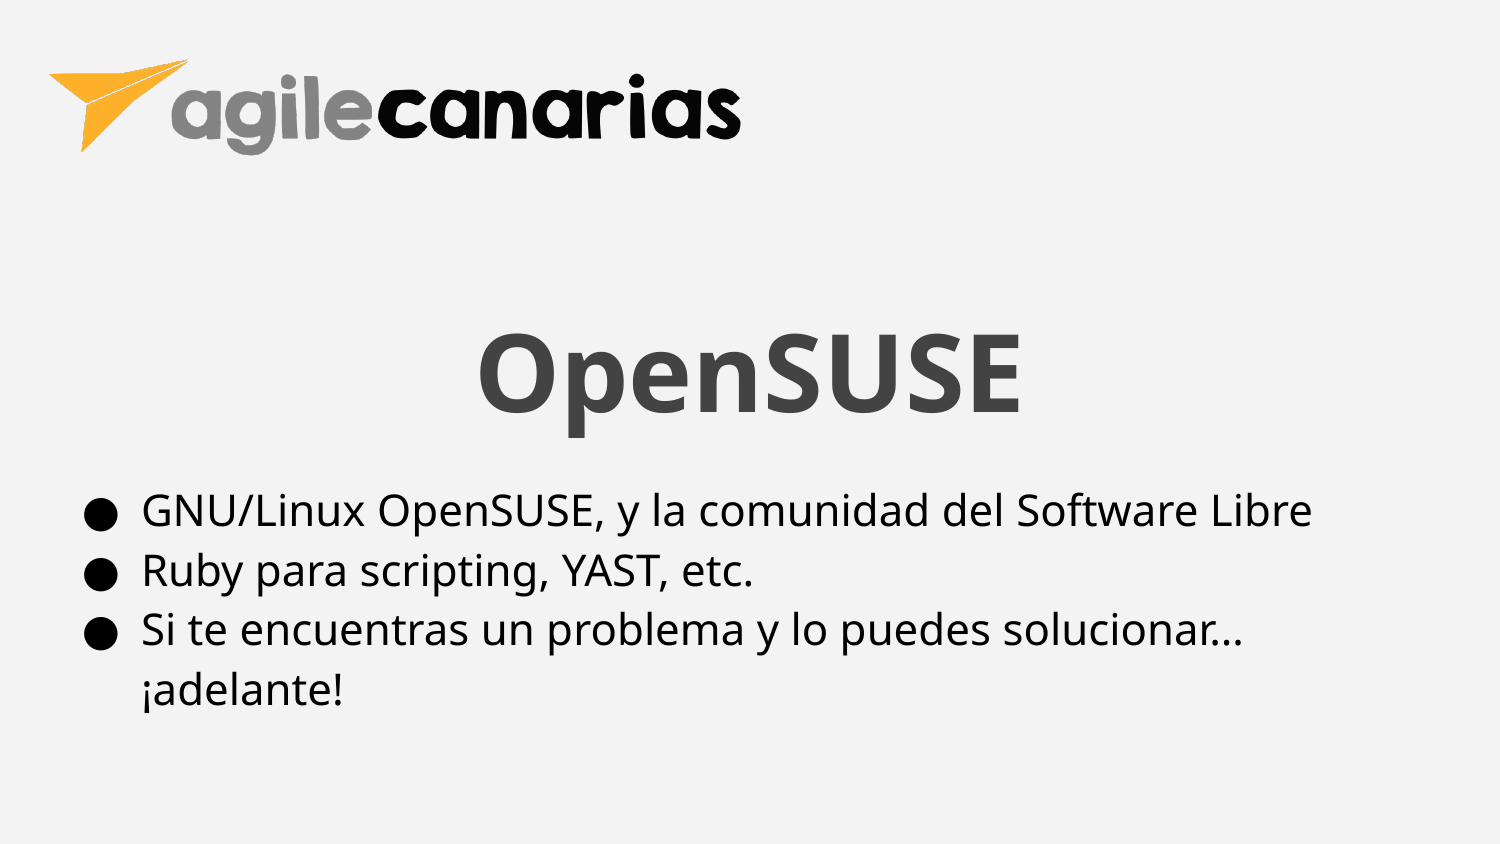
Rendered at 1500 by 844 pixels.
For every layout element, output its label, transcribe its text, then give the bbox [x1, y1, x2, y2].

picture [24, 35, 762, 182]
subtitle GNU/Linux OpenSUSE, y la comunidad del Software Libre Ruby para scripting, YAST, etc. Si te encuentras un problema y lo puedes solucionar… ¡adelante! [51, 464, 1449, 734]
title OpenSUSE [51, 254, 1449, 460]
